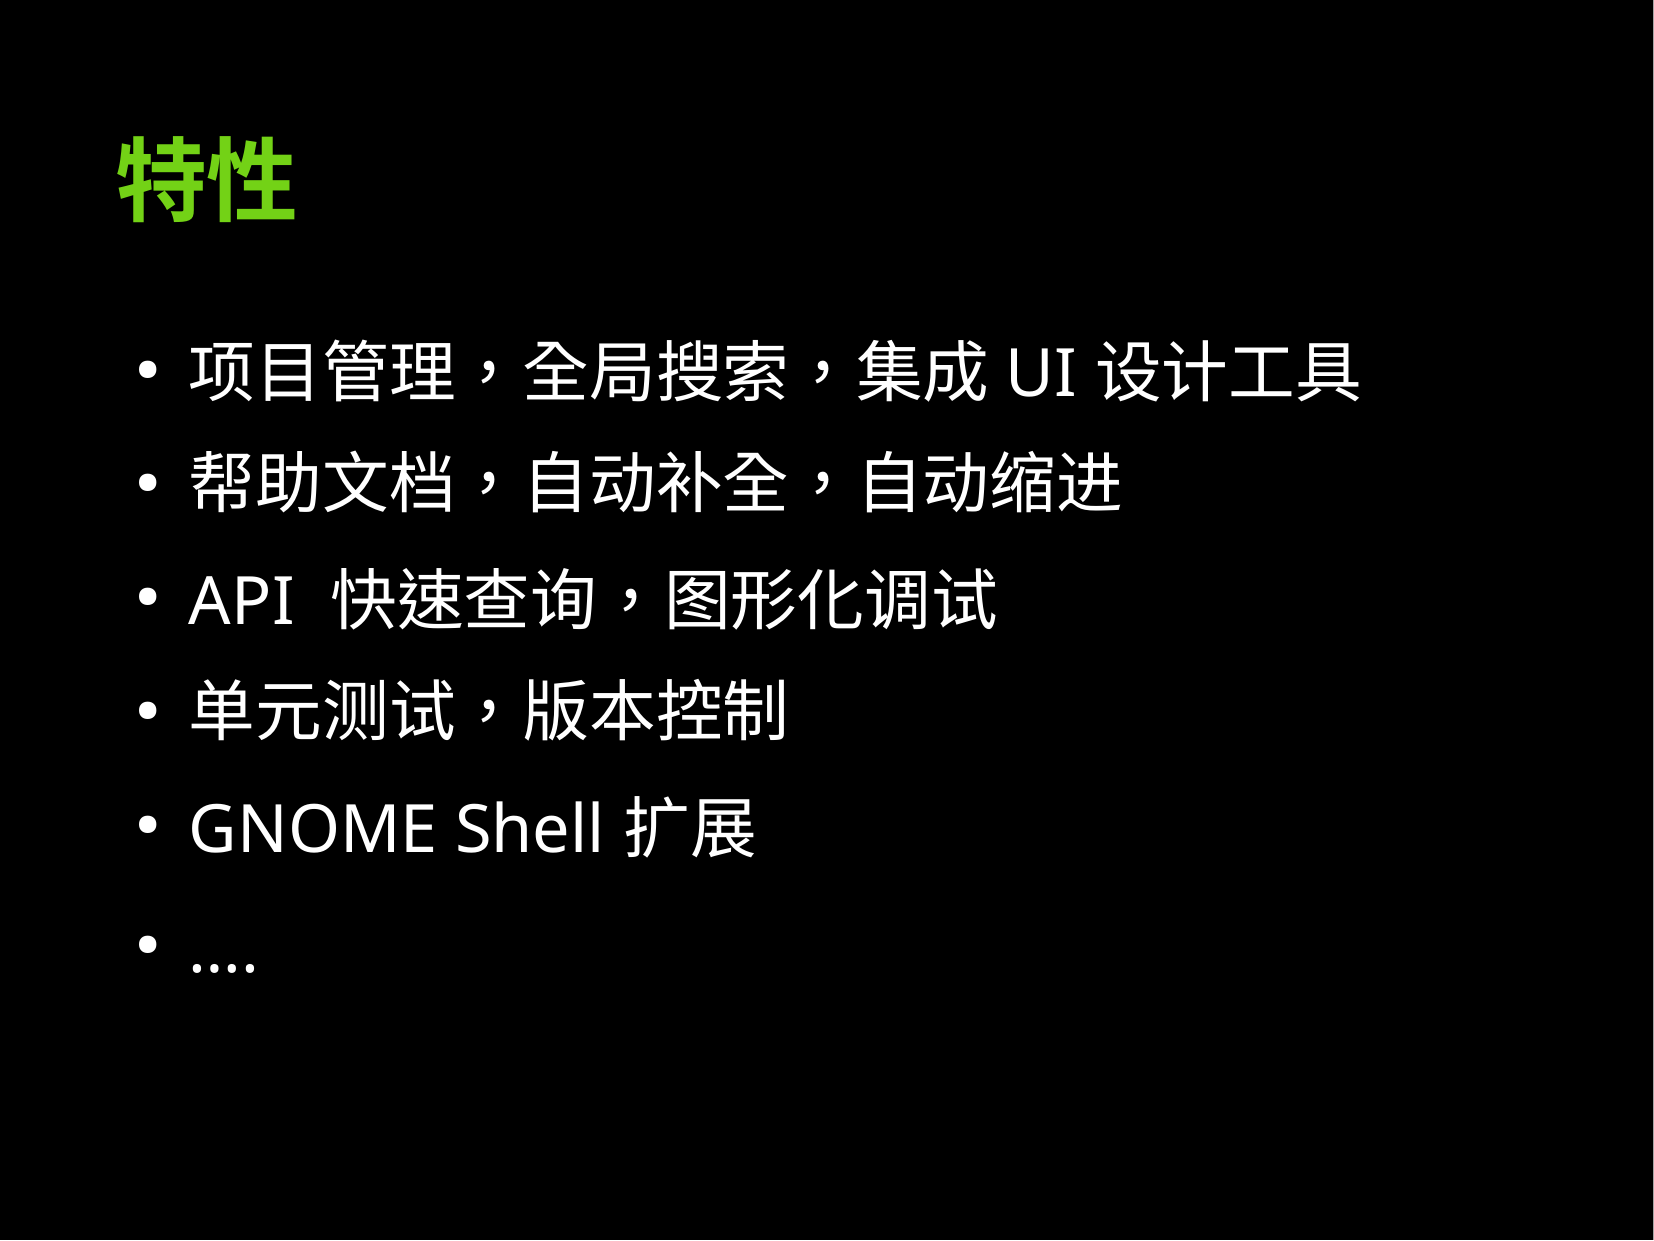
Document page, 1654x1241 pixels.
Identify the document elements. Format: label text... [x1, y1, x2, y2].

title 特性 [115, 78, 1539, 287]
list 项目管理，全局搜索，集成UI设计工具 帮助文档，自动补全，自动缩进 API 快速查询，图形化调试 单元测试，版本控制 GNOME Shell扩展 …. [118, 325, 1536, 1045]
